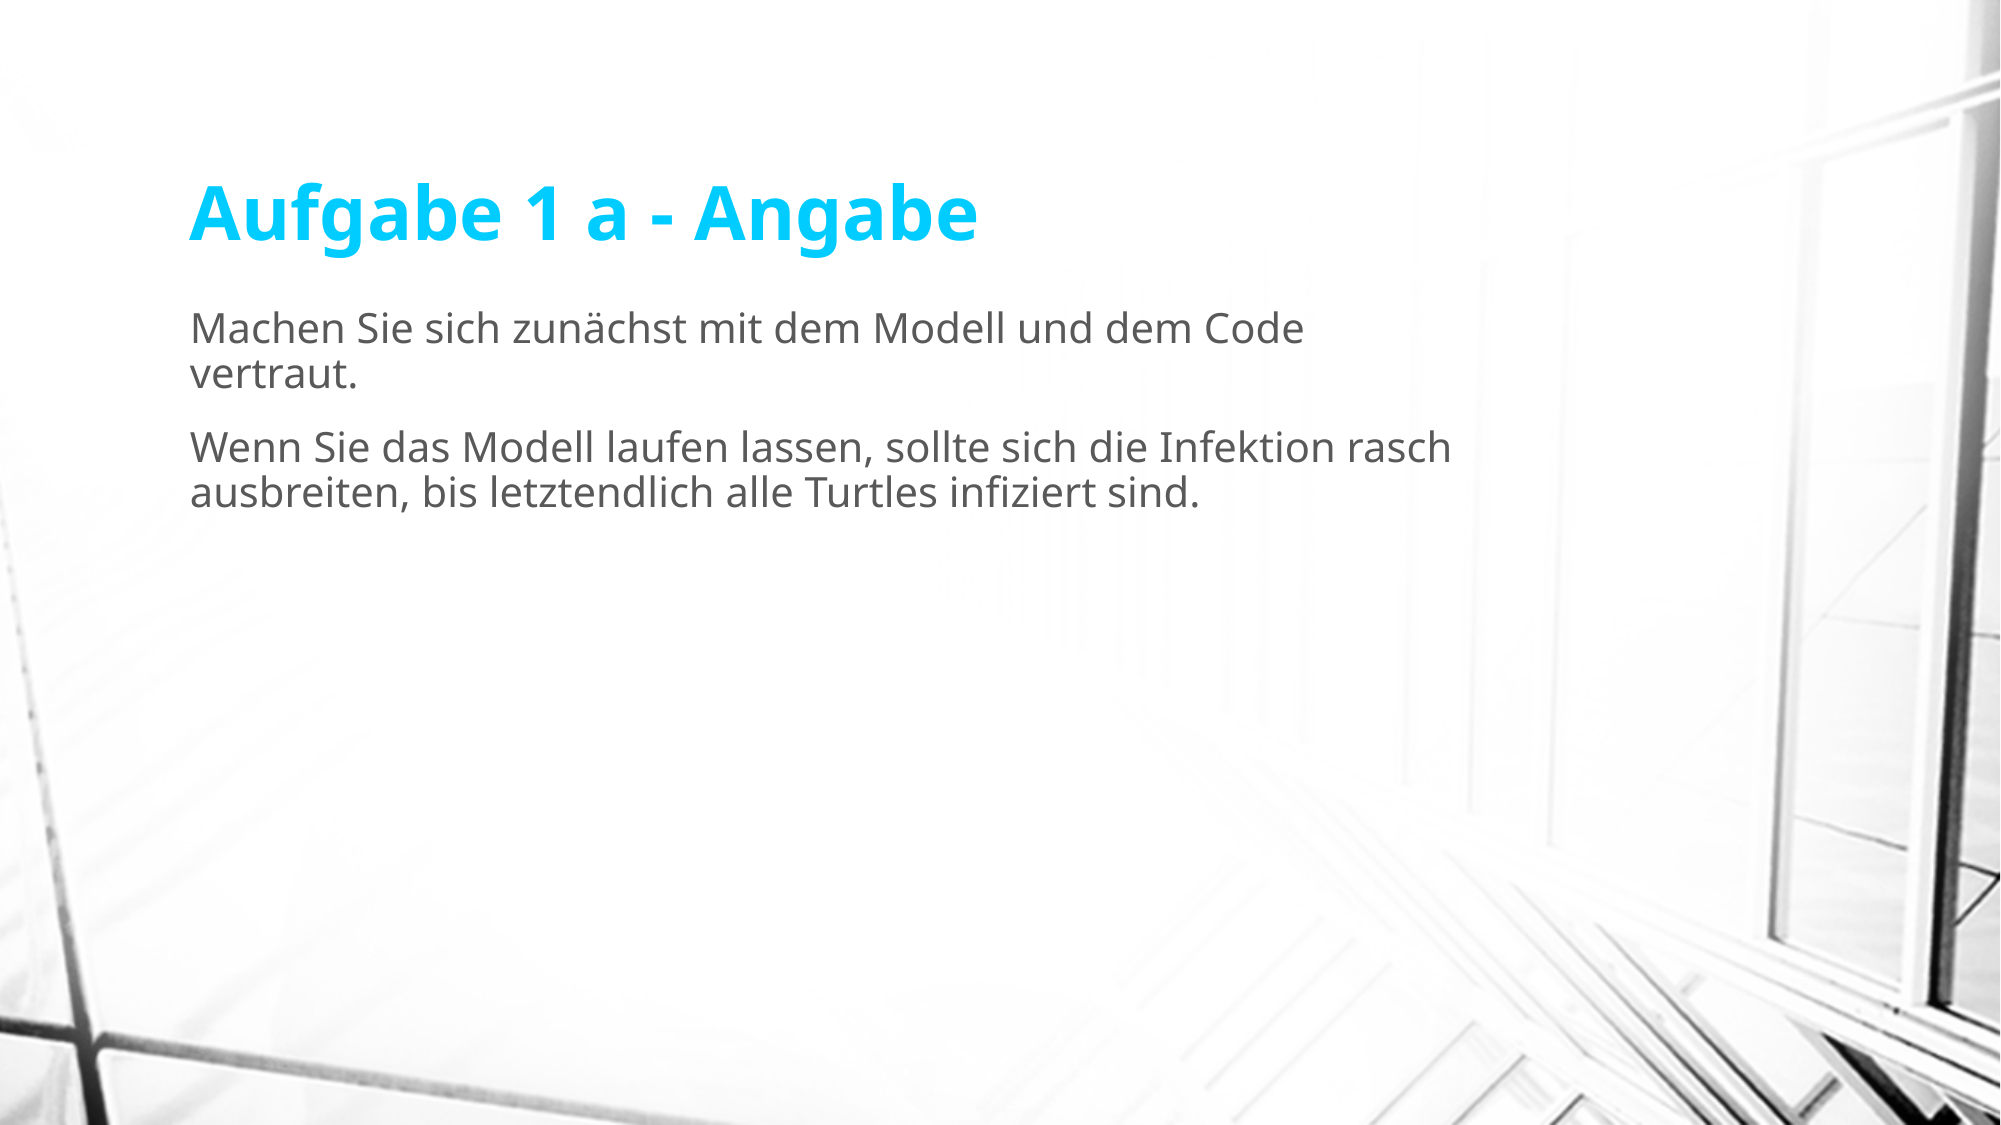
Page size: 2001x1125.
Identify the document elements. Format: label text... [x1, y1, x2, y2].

list Machen Sie sich zunächst mit dem Modell und dem Code vertraut. Wenn Sie das Modell laufen lassen, sollte sich die Infektion rasch ausbreiten, bis letztendlich alle Turtles infiziert sind. [174, 299, 1475, 584]
title Aufgabe 1 a - Angabe [174, 87, 1831, 263]
picture [0, 0, 2001, 1125]
